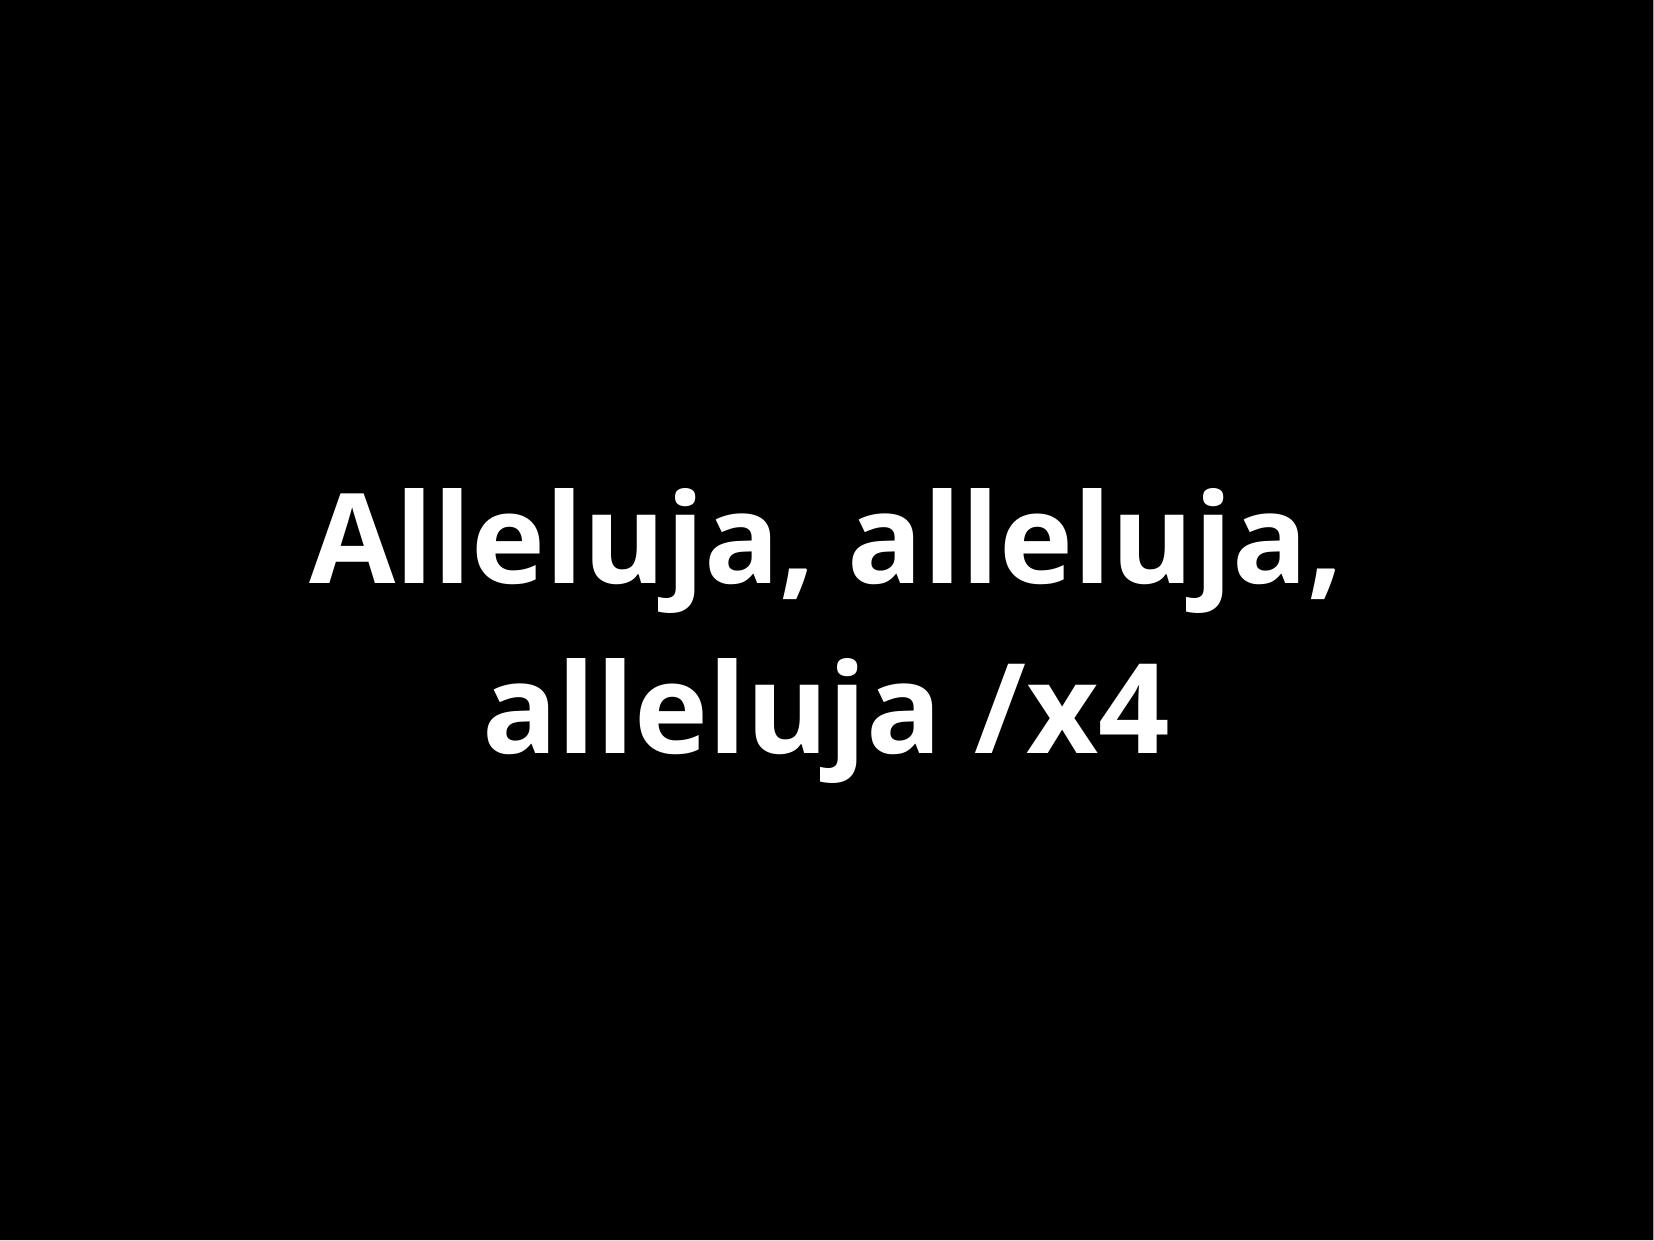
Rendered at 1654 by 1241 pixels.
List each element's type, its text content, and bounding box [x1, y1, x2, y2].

title Alleluja, alleluja, alleluja /x4 [0, 0, 1654, 1241]
